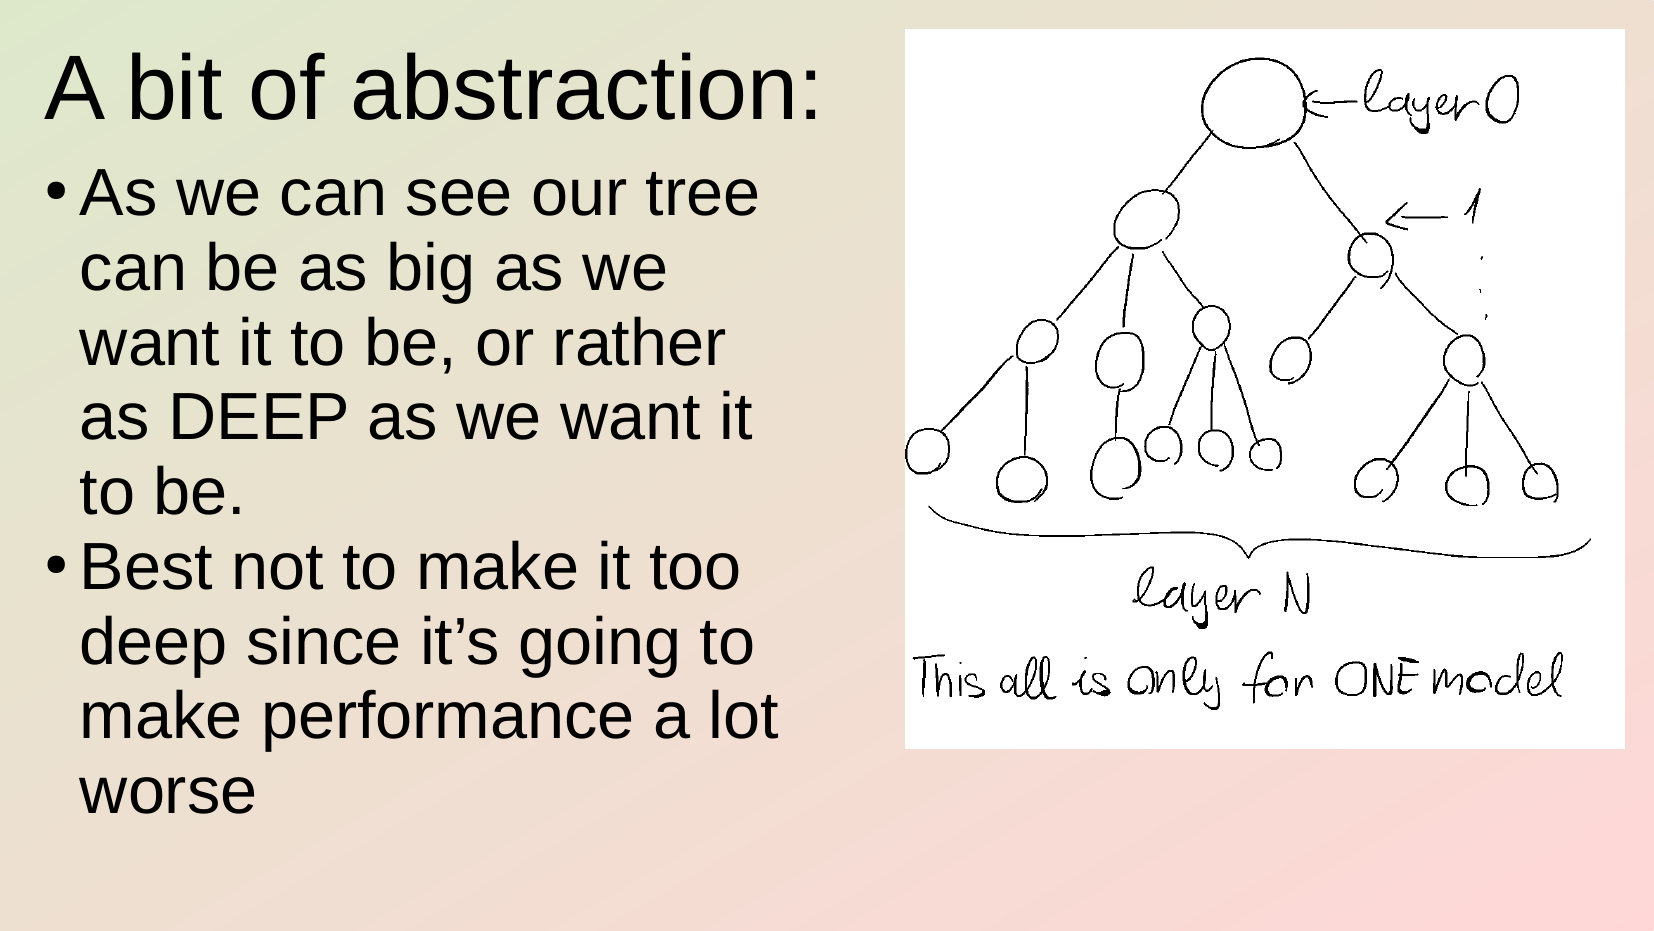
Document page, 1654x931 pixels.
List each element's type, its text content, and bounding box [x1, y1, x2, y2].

text_box A bit of abstraction: [29, 29, 886, 148]
text_box As we can see our tree can be as big as we want it to be, or rather as DEEP as we want it to be. Best not to make it too deep since it’s going to make performance a lot worse [29, 147, 798, 897]
picture [905, 29, 1625, 749]
